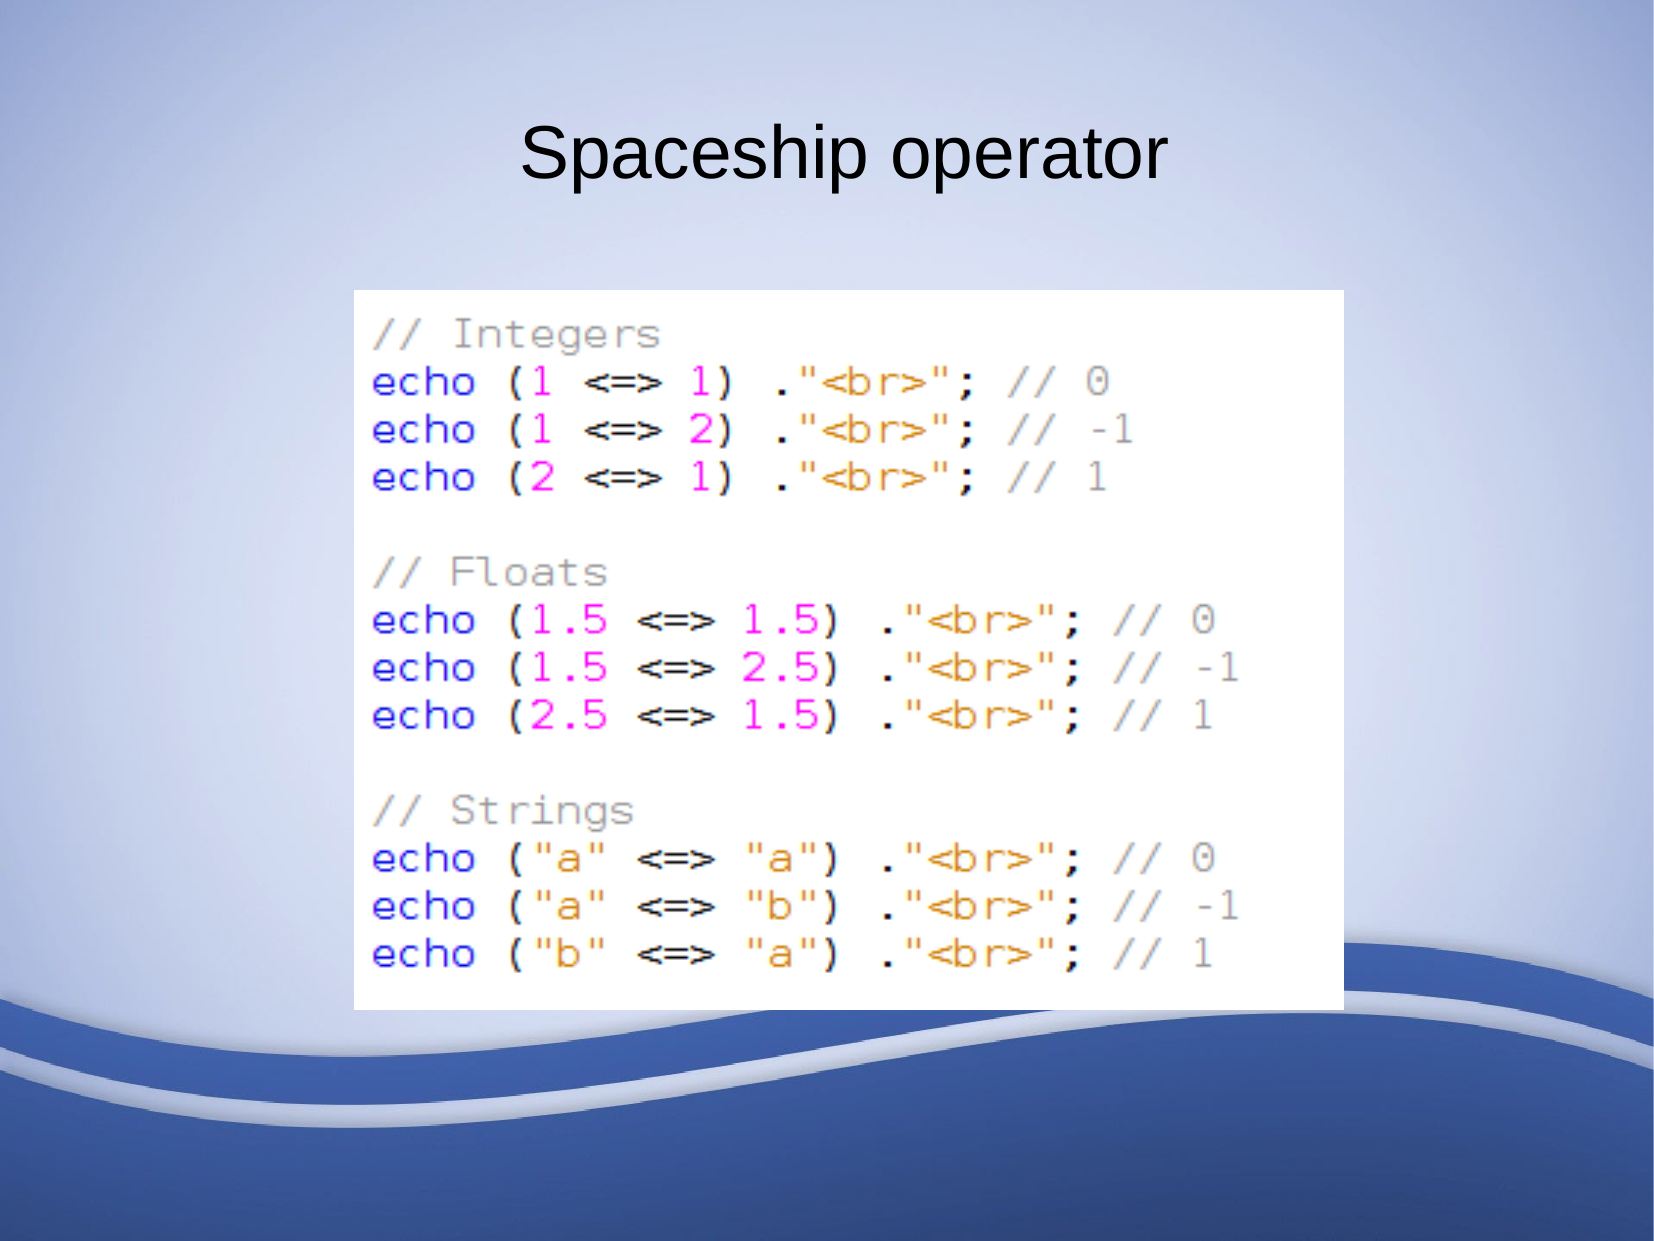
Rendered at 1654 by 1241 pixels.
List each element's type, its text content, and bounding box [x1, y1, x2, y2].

title Spaceship operator [82, 49, 1571, 257]
picture [0, 0, 1654, 1241]
